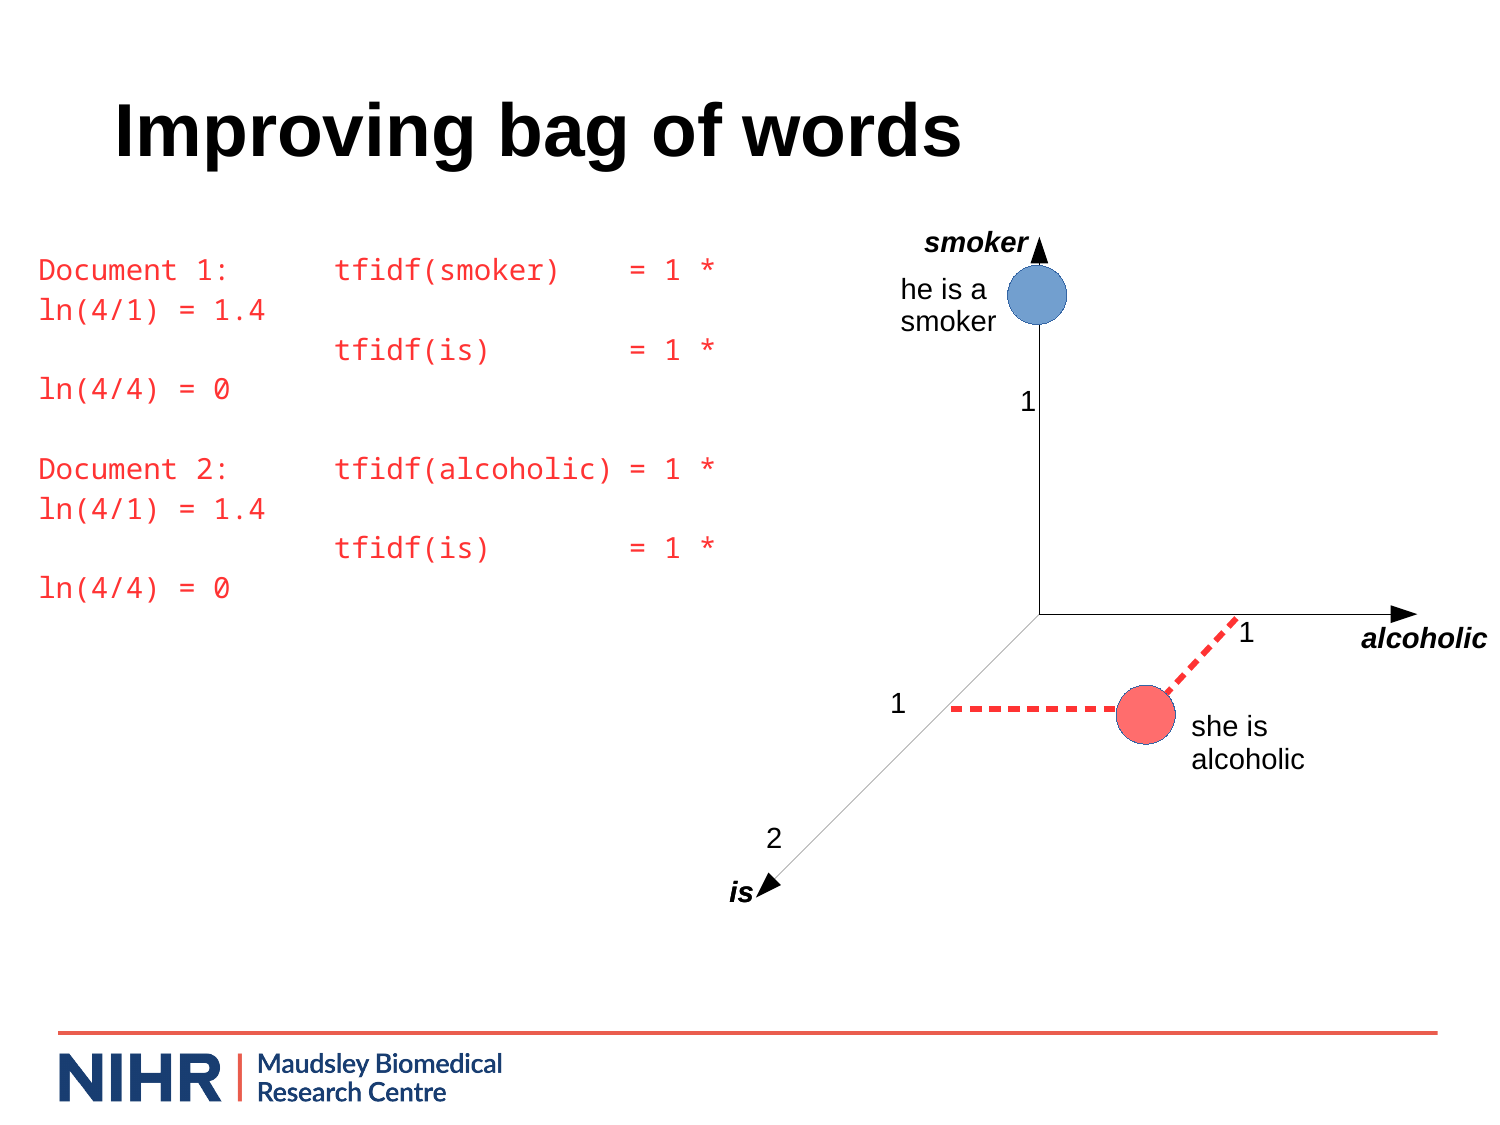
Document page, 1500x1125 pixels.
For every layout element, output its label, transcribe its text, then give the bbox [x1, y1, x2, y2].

text_box smoker [909, 218, 1044, 267]
text_box 1 [875, 679, 922, 727]
picture [29, 1018, 531, 1125]
text_box he is a smoker [885, 265, 1012, 346]
text_box 1 [1005, 377, 1052, 426]
text_box alcoholic [1346, 614, 1500, 662]
text_box she is alcoholic [1176, 702, 1321, 784]
text_box Document 1: tfidf(smoker) = 1 * ln(4/1) = 1.4 tfidf(is) = 1 * ln(4/4) = 0 Document 2: tfidf(alcoholic) = 1 * ln(4/1) = 1.4 tfidf(is) = 1 * ln(4/4) = 0 [23, 242, 798, 661]
text_box [1116, 685, 1176, 745]
text_box [1012, 265, 1067, 325]
text_box 2 [751, 814, 798, 863]
text_box 1 [1223, 608, 1270, 656]
text_box Improving bag of words [100, 84, 1105, 180]
text_box is [714, 868, 769, 916]
